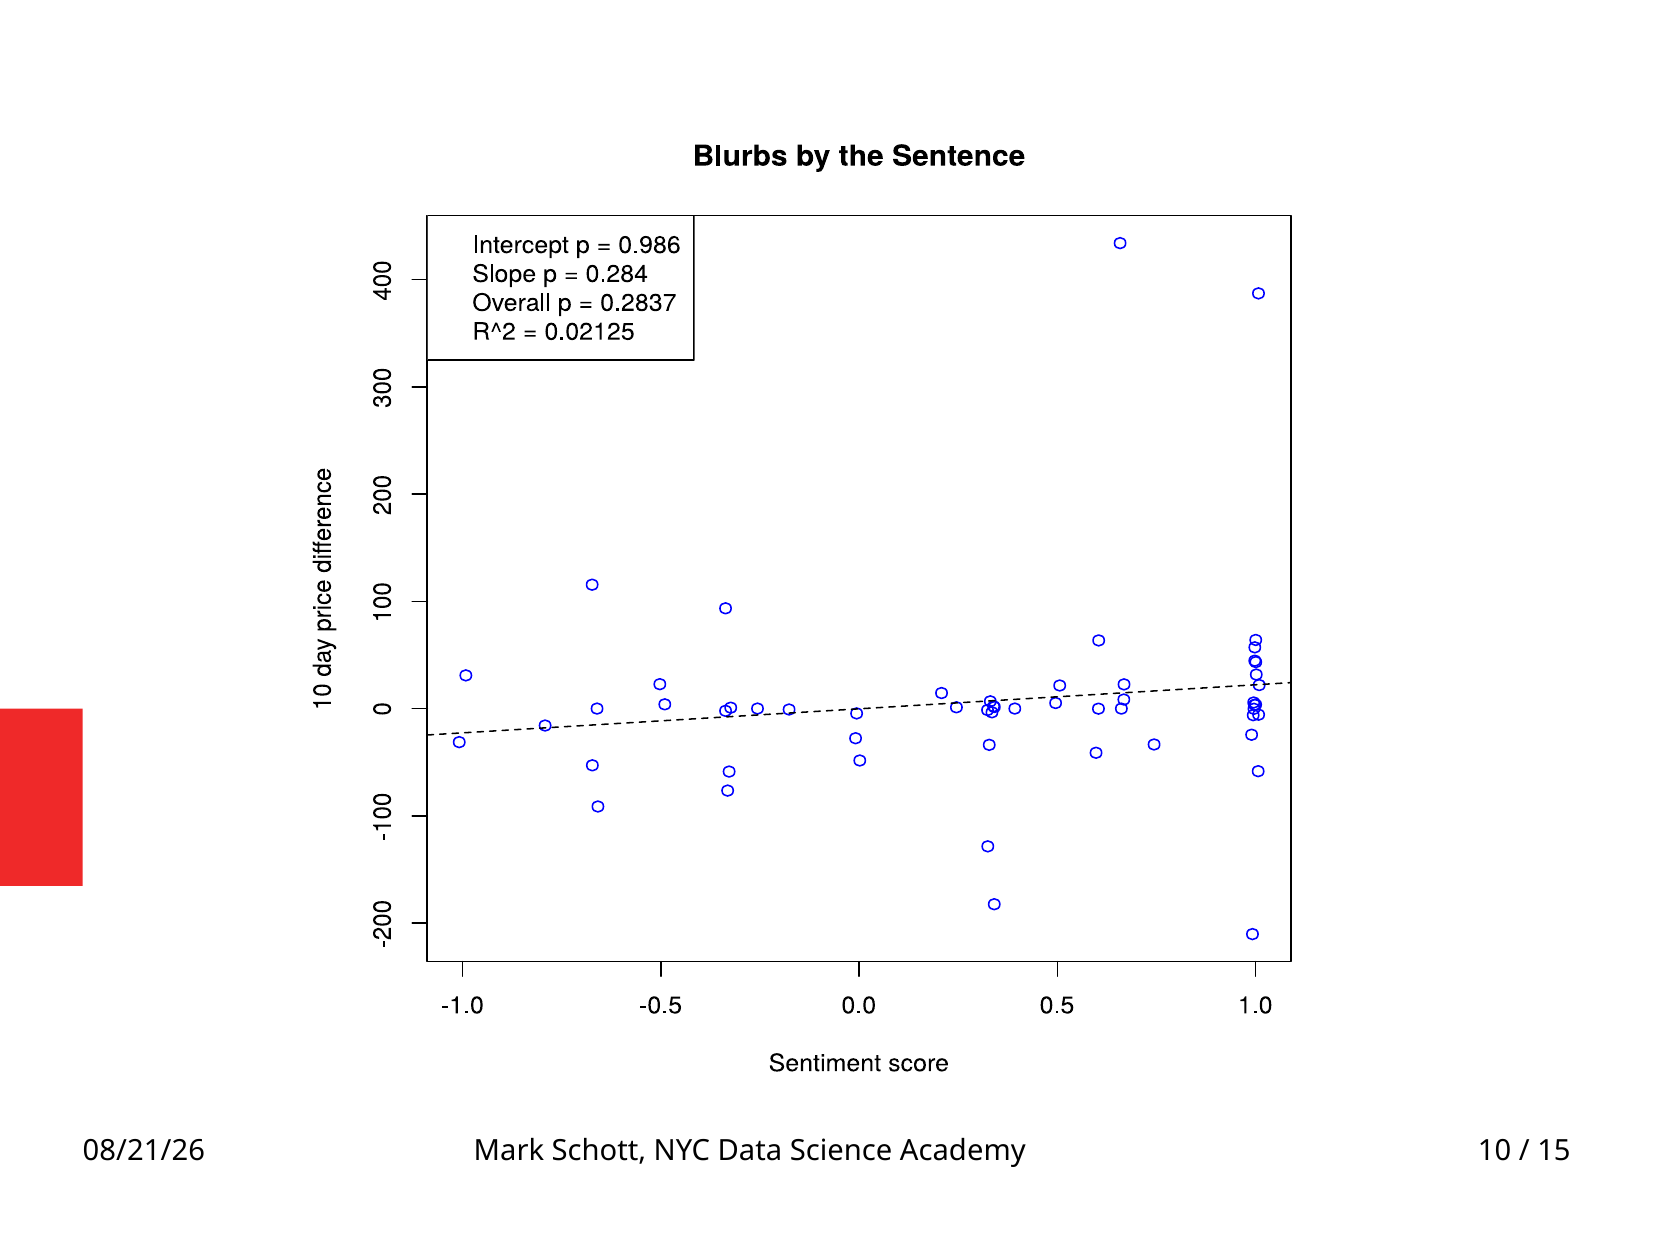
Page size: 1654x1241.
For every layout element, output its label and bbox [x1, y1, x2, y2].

picture [303, 96, 1355, 1111]
